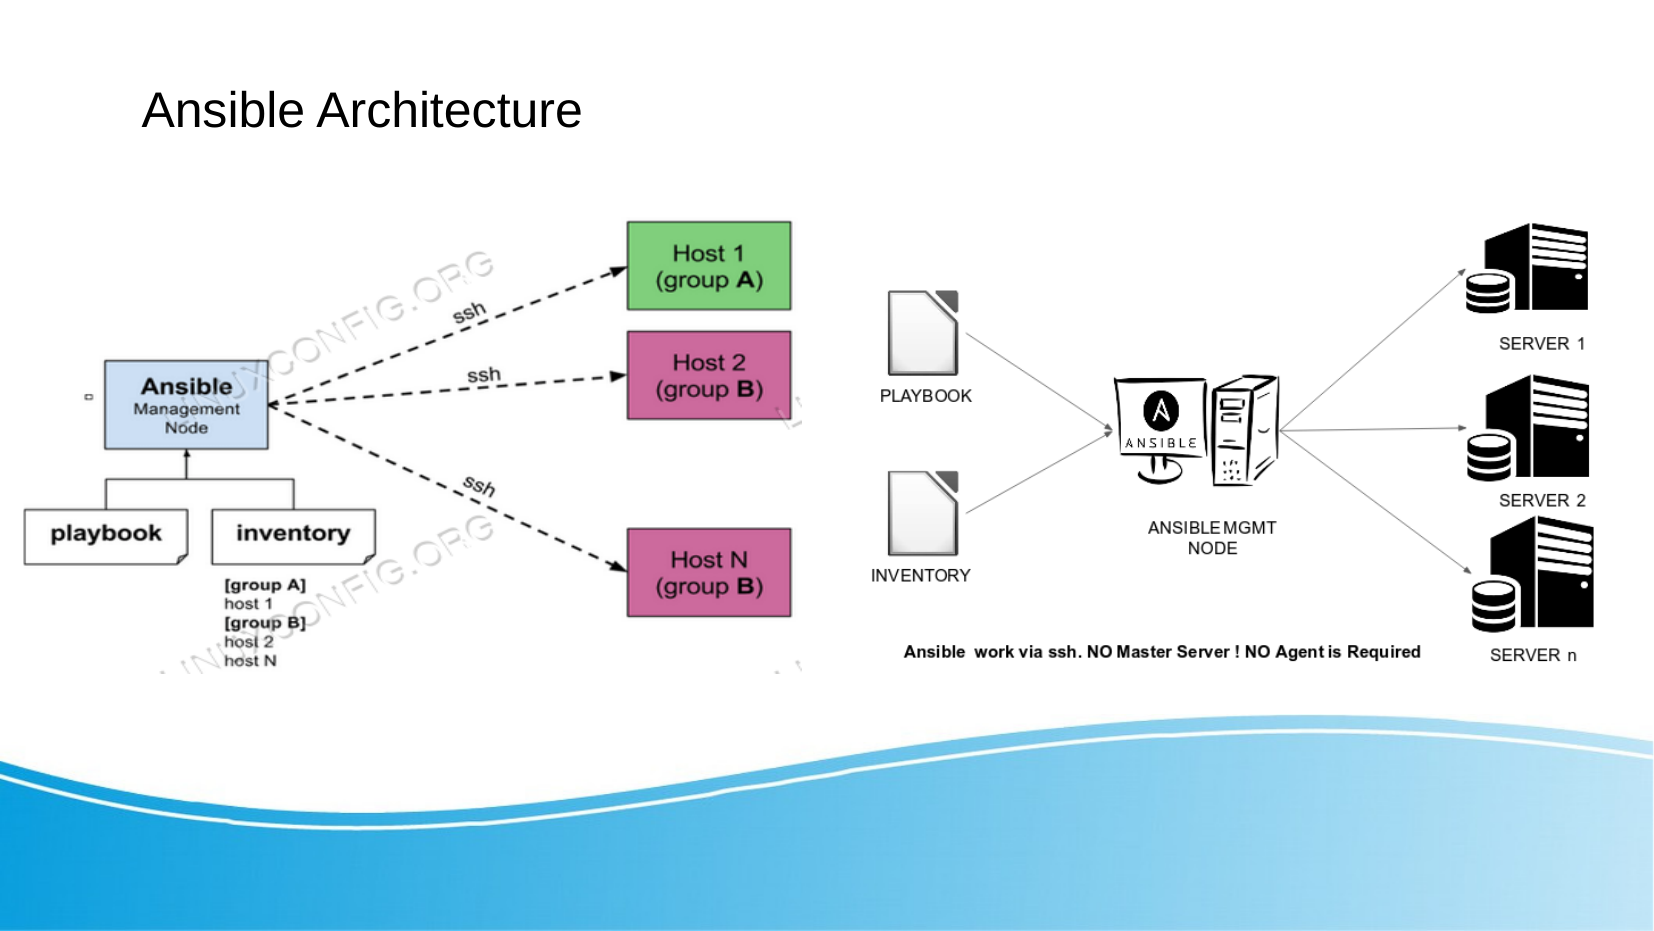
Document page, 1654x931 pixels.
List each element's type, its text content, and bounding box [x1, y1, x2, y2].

picture [23, 211, 802, 674]
list Ansible Architecture [70, 82, 1559, 623]
picture [838, 211, 1630, 686]
picture [0, 714, 1654, 931]
